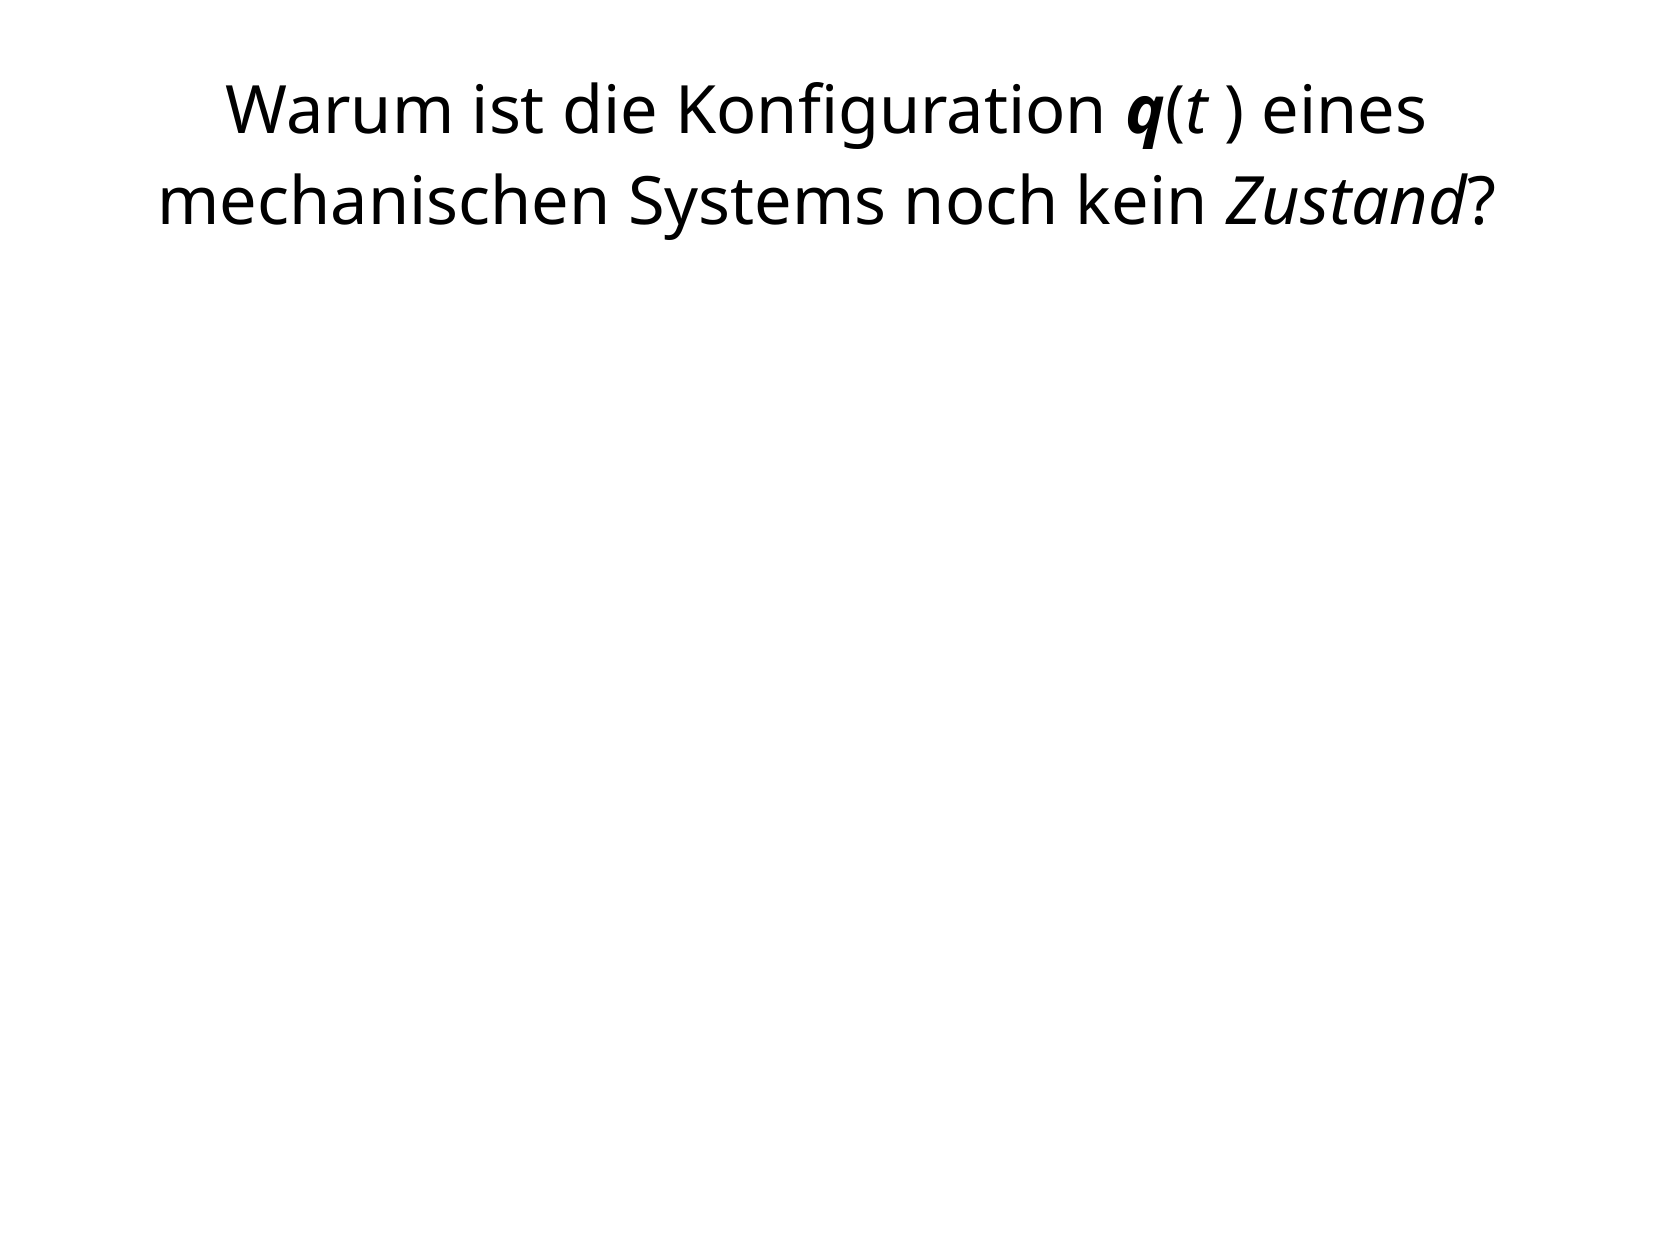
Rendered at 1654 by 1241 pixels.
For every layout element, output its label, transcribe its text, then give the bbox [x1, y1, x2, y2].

title Warum ist die Konfiguration q(t ) eines mechanischen Systems noch kein Zustand? [82, 49, 1571, 257]
